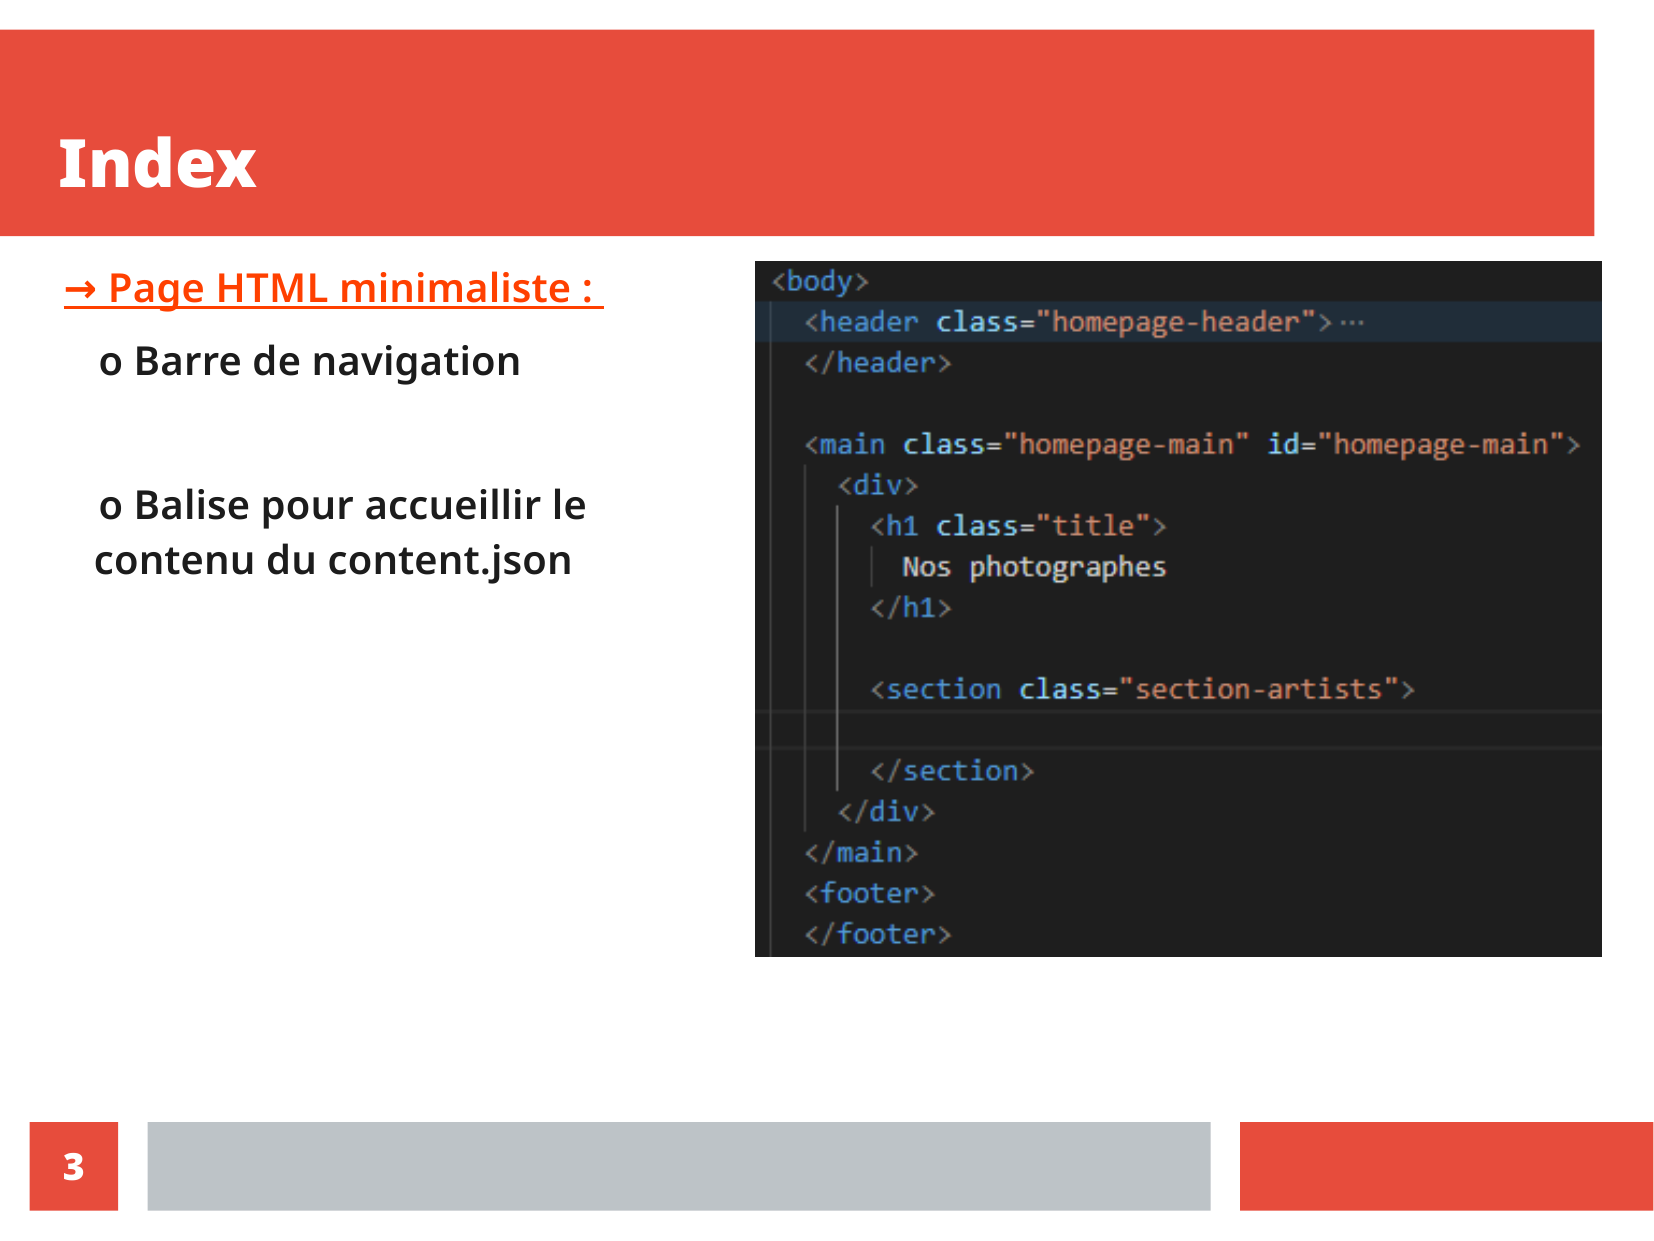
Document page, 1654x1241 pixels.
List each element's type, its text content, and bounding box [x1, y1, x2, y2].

title Index [59, 59, 1595, 207]
picture [755, 261, 1602, 957]
list → Page HTML minimaliste : o Barre de navigation o Balise pour accueillir le contenu du content.json [59, 259, 756, 591]
